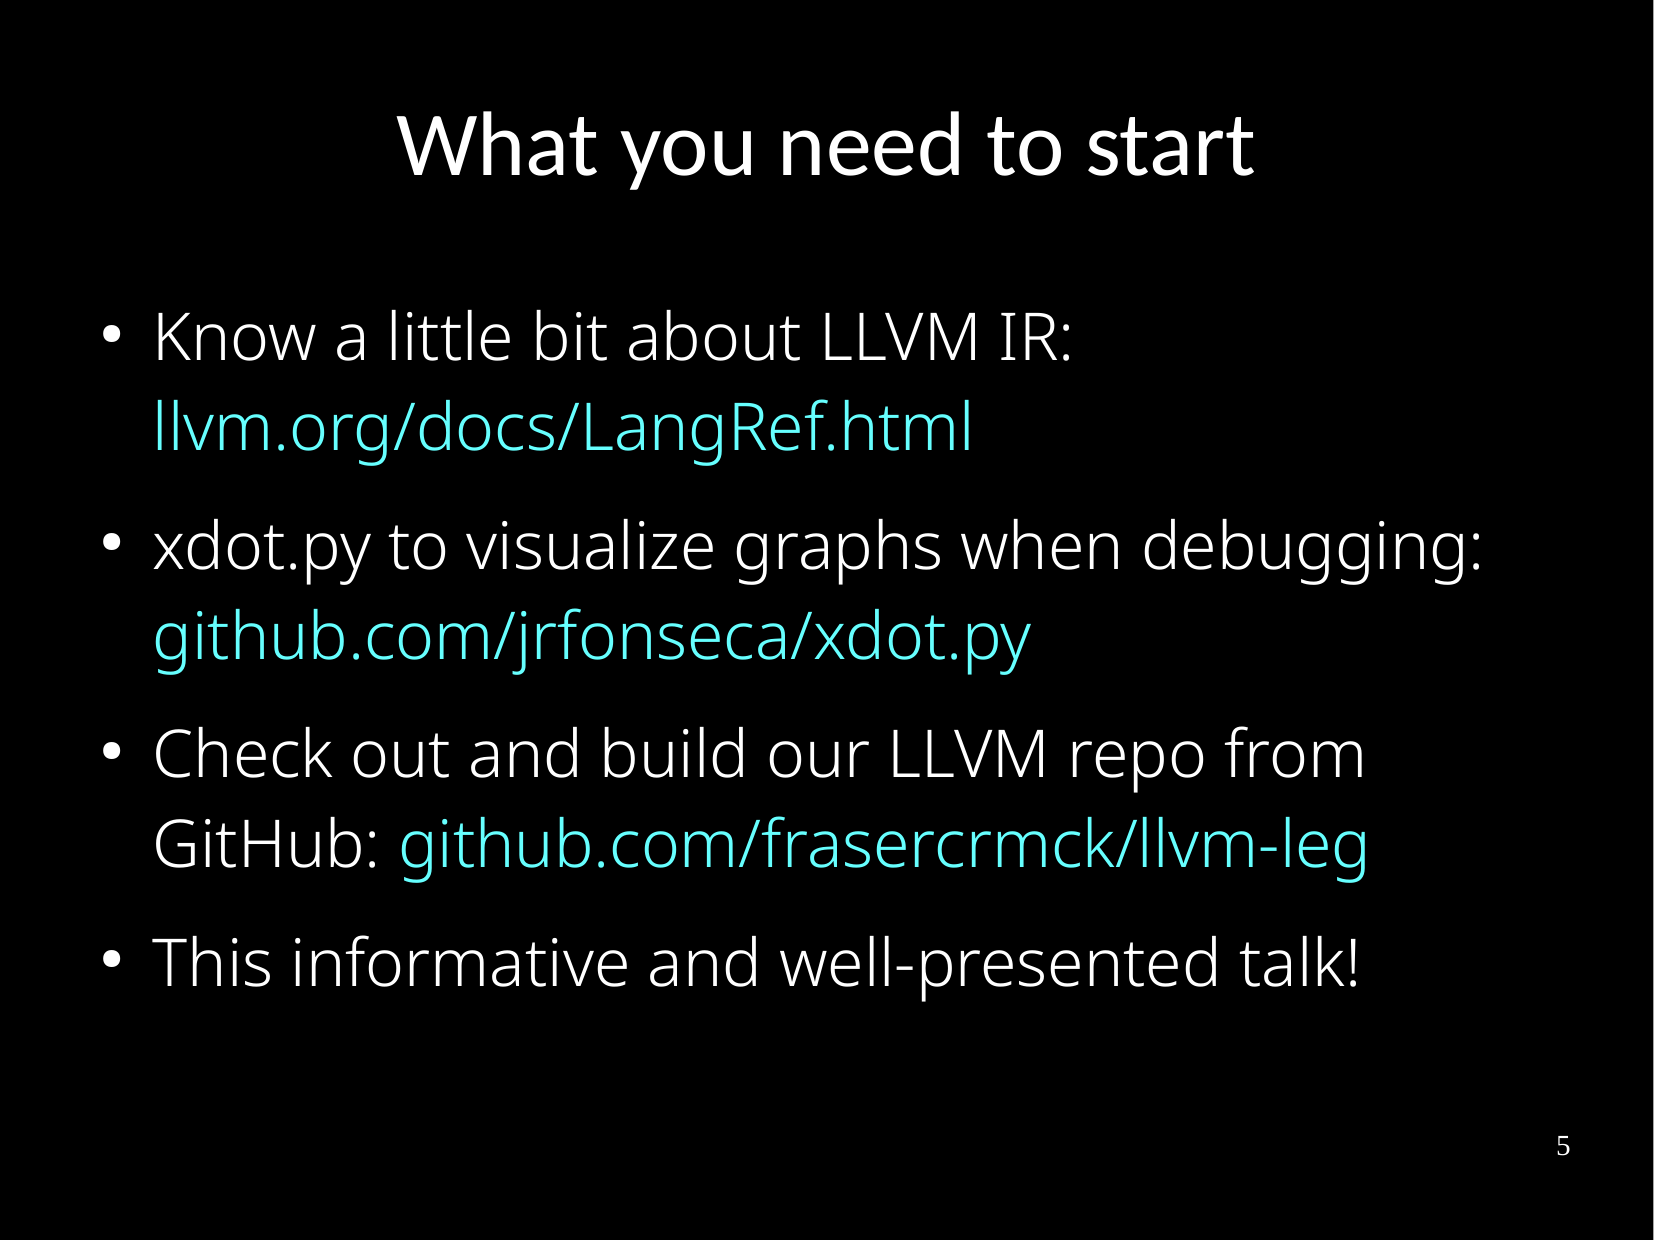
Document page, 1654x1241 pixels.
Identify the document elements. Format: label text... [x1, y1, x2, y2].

list Know a little bit about LLVM IR:llvm.org/docs/LangRef.html xdot.py to visualize graphs when debugging:github.com/jrfonseca/xdot.py Check out and build our LLVM repo from GitHub: github.com/frasercrmck/llvm-leg This informative and well-presented talk! [82, 290, 1571, 1010]
title What you need to start [82, 49, 1571, 257]
